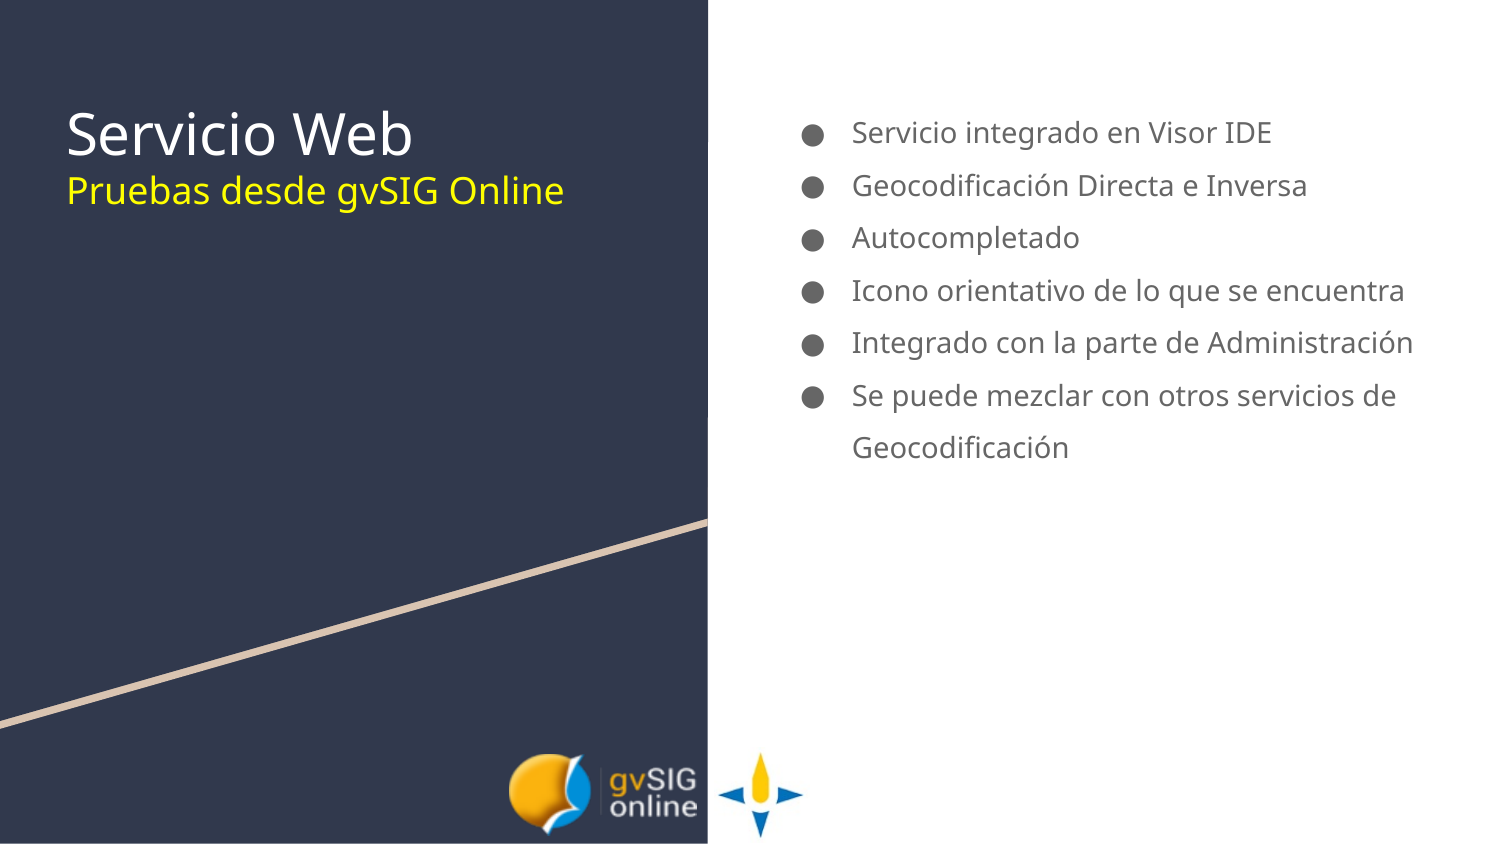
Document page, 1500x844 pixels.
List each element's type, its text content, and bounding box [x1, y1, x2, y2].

picture [714, 747, 810, 843]
list Servicio integrado en Visor IDE Geocodificación Directa e Inversa Autocompletado Icono orientativo de lo que se encuentra Integrado con la parte de Administración Se puede mezclar con otros servicios de Geocodificación [761, 82, 1446, 755]
title Servicio Web Pruebas desde gvSIG Online [51, 82, 660, 494]
picture [509, 754, 697, 836]
